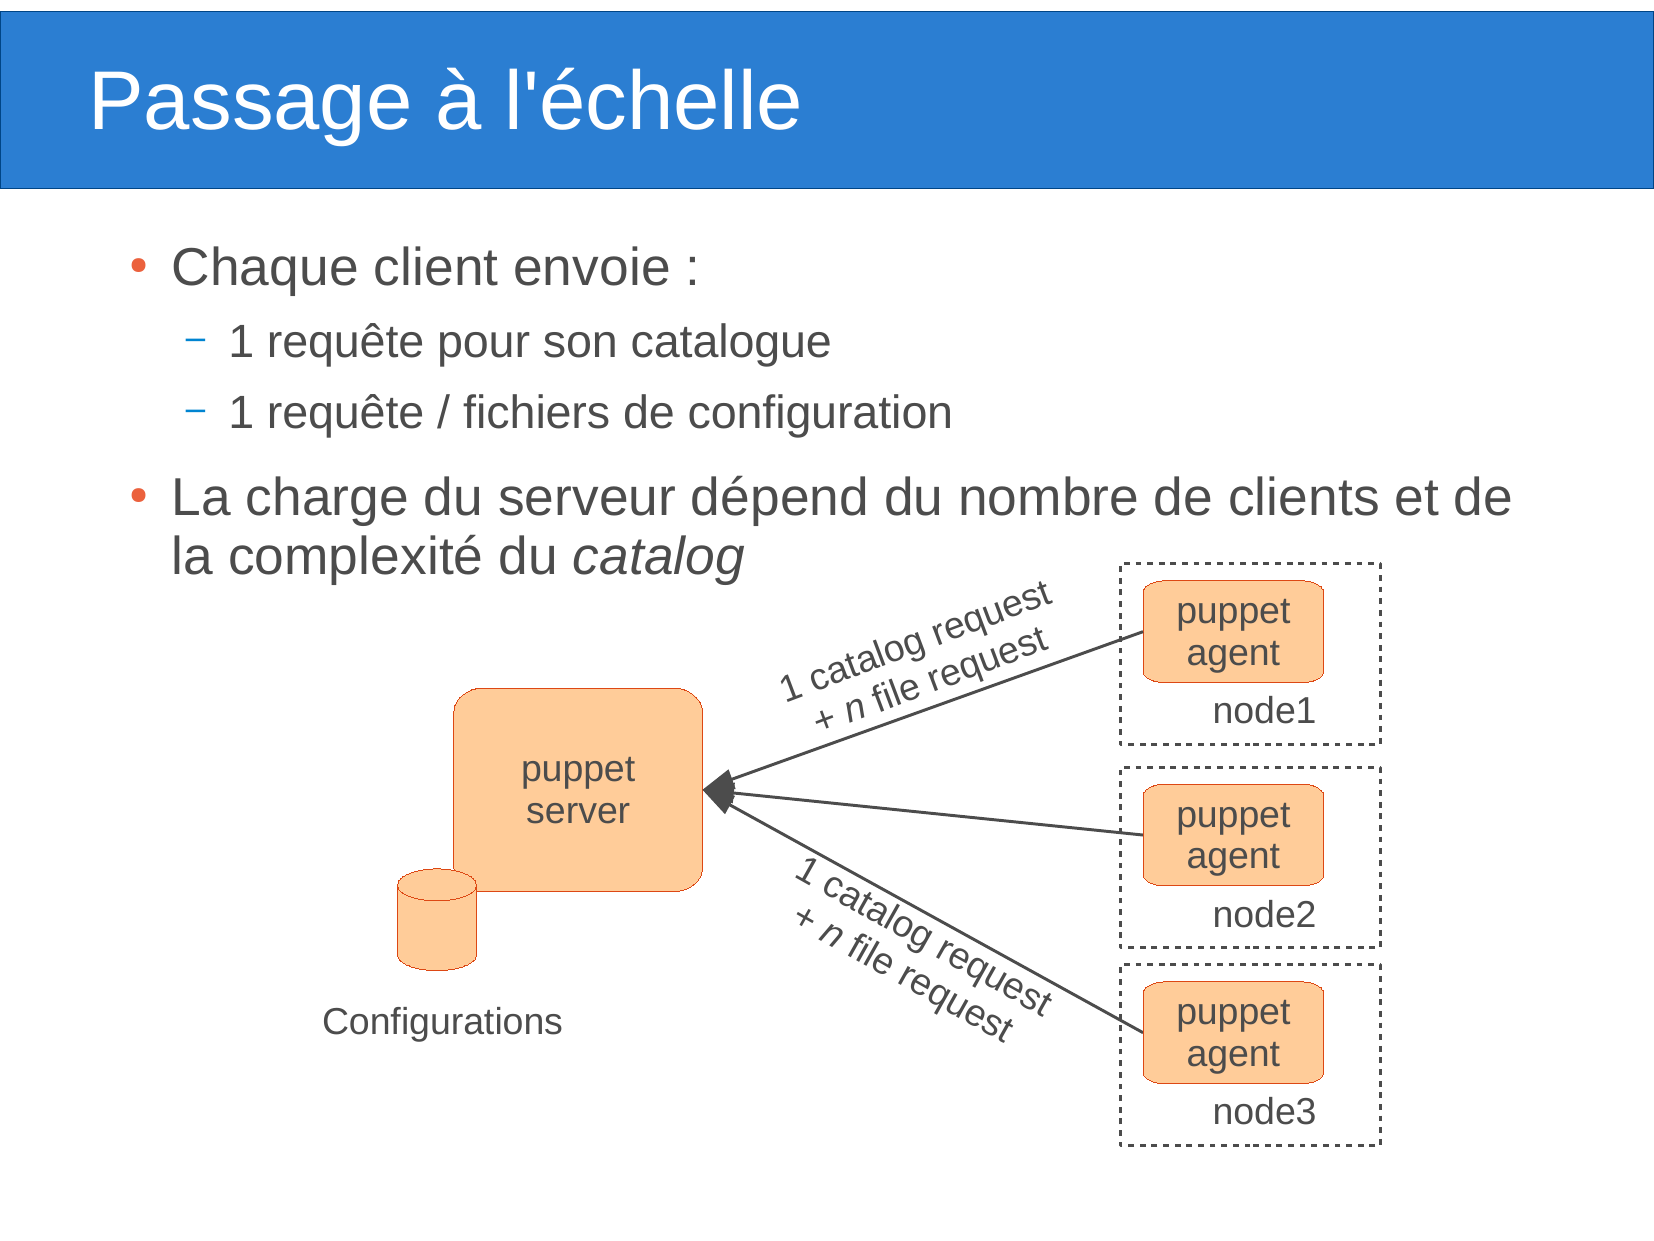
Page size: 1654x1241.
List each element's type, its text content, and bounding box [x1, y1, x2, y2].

text_box puppet agent [1143, 981, 1324, 1083]
text_box 1 catalog request + n file request [746, 831, 1081, 1078]
text_box node1 [1126, 682, 1403, 739]
text_box node3 [1126, 1083, 1403, 1141]
text_box 1 catalog request + n file request [751, 556, 1093, 764]
text_box puppet agent [1143, 784, 1324, 886]
text_box node2 [1126, 886, 1403, 943]
text_box puppet server [453, 688, 703, 892]
text_box puppet agent [1143, 580, 1324, 682]
list Chaque client envoie : 1 requête pour son catalogue 1 requête / fichiers de configuration La charge du serveur dépend du nombre de clients et de la complexité du catalog [115, 237, 1539, 587]
text_box Configurations [307, 993, 579, 1050]
text_box [397, 868, 477, 971]
title Passage à l'échelle [0, 11, 1654, 189]
